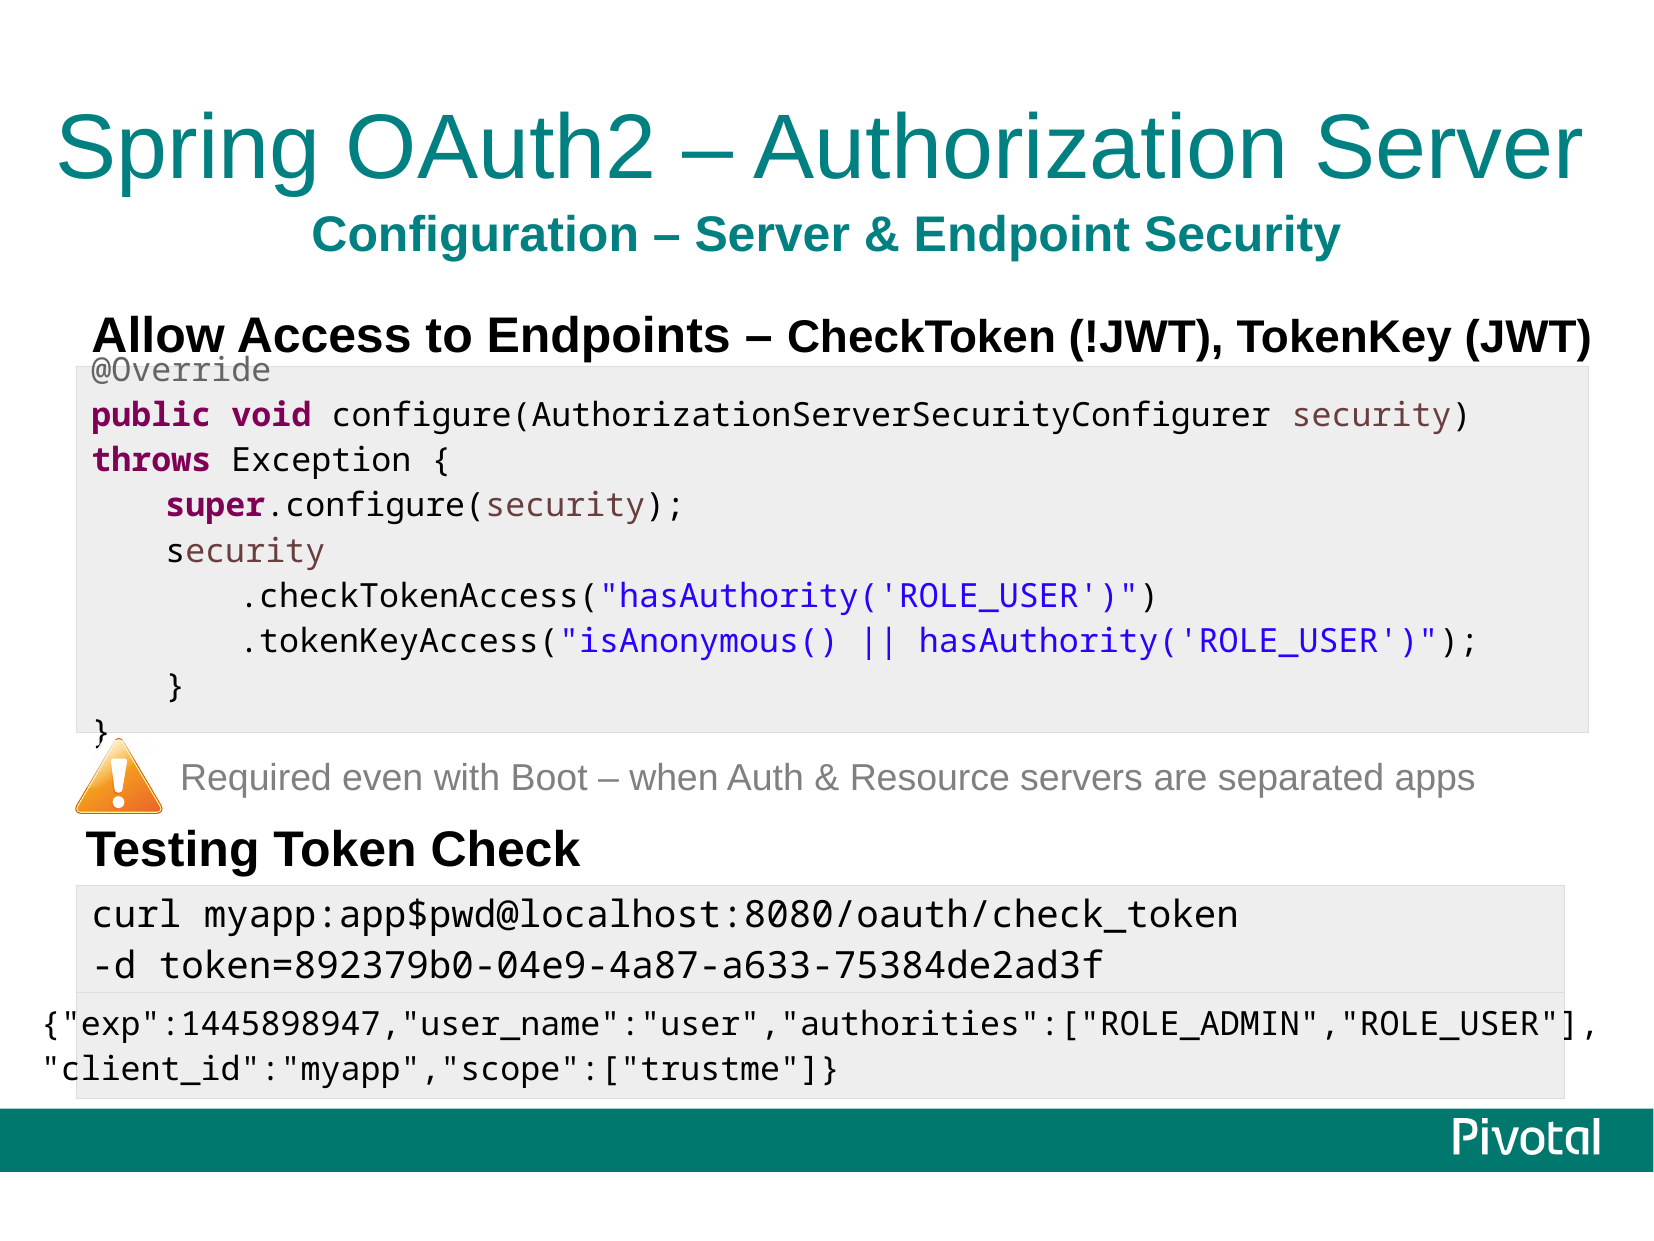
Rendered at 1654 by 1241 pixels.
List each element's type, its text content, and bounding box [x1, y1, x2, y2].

text_box @Override public void configure(AuthorizationServerSecurityConfigurer security) throws Exception { super.configure(security); security .checkTokenAccess("hasAuthority('ROLE_USER')") .tokenKeyAccess("isAnonymous() || hasAuthority('ROLE_USER')"); } } [76, 366, 1589, 733]
text_box Required even with Boot – when Auth & Resource servers are separated apps [165, 749, 1560, 806]
text_box Allow Access to Endpoints – CheckToken (!JWT), TokenKey (JWT) [76, 300, 1636, 373]
text_box Testing Token Check [70, 814, 1188, 886]
title Spring OAuth2 – Authorization Server [29, 43, 1613, 198]
picture [1452, 1115, 1601, 1158]
text_box {"exp":1445898947,"user_name":"user","authorities":["ROLE_ADMIN","ROLE_USER"], "client_id":"myapp","scope":["trustme"]} [76, 993, 1565, 1099]
text_box curl myapp:app$pwd@localhost:8080/oauth/check_token -d token=892379b0-04e9-4a87-a633-75384de2ad3f [76, 885, 1565, 993]
text_box Configuration – Server & Endpoint Security [0, 198, 1654, 274]
picture [60, 720, 178, 839]
